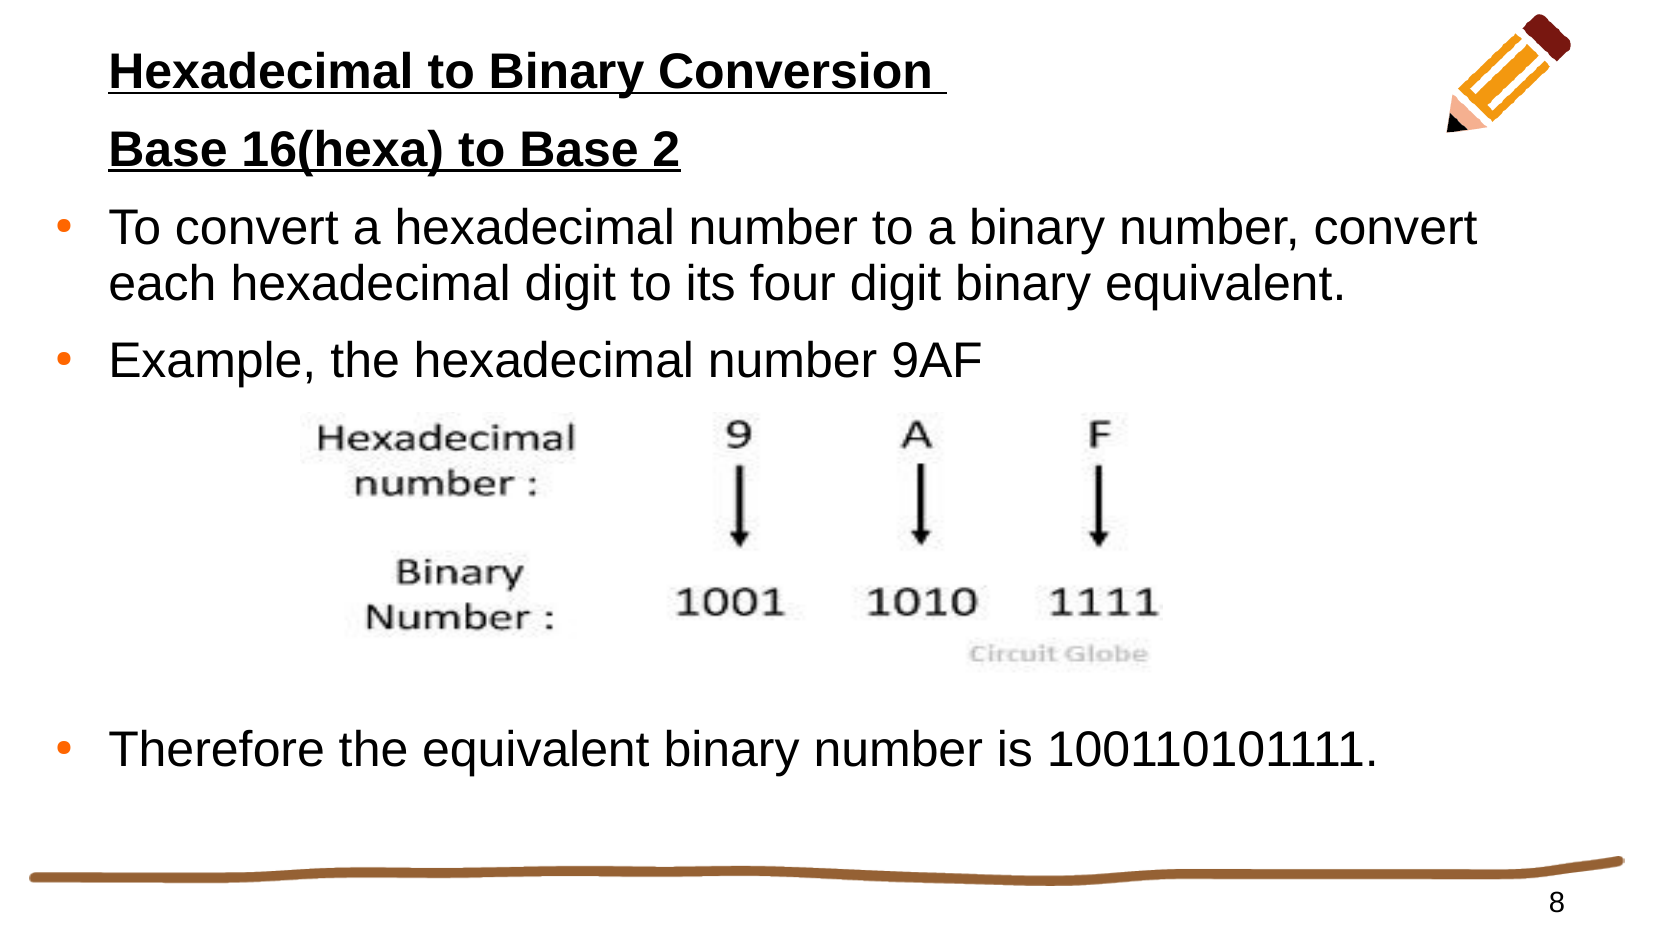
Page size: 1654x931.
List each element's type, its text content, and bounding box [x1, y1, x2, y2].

picture [29, 856, 1625, 886]
list Hexadecimal to Binary Conversion Base 16(hexa) to Base 2 To convert a hexadecimal number to a binary number, convert each hexadecimal digit to its four digit binary equivalent. Example, the hexadecimal number 9AF Therefore the equivalent binary number is 100110101111. [37, 43, 1524, 863]
picture [1446, 14, 1571, 133]
picture [300, 412, 1163, 676]
